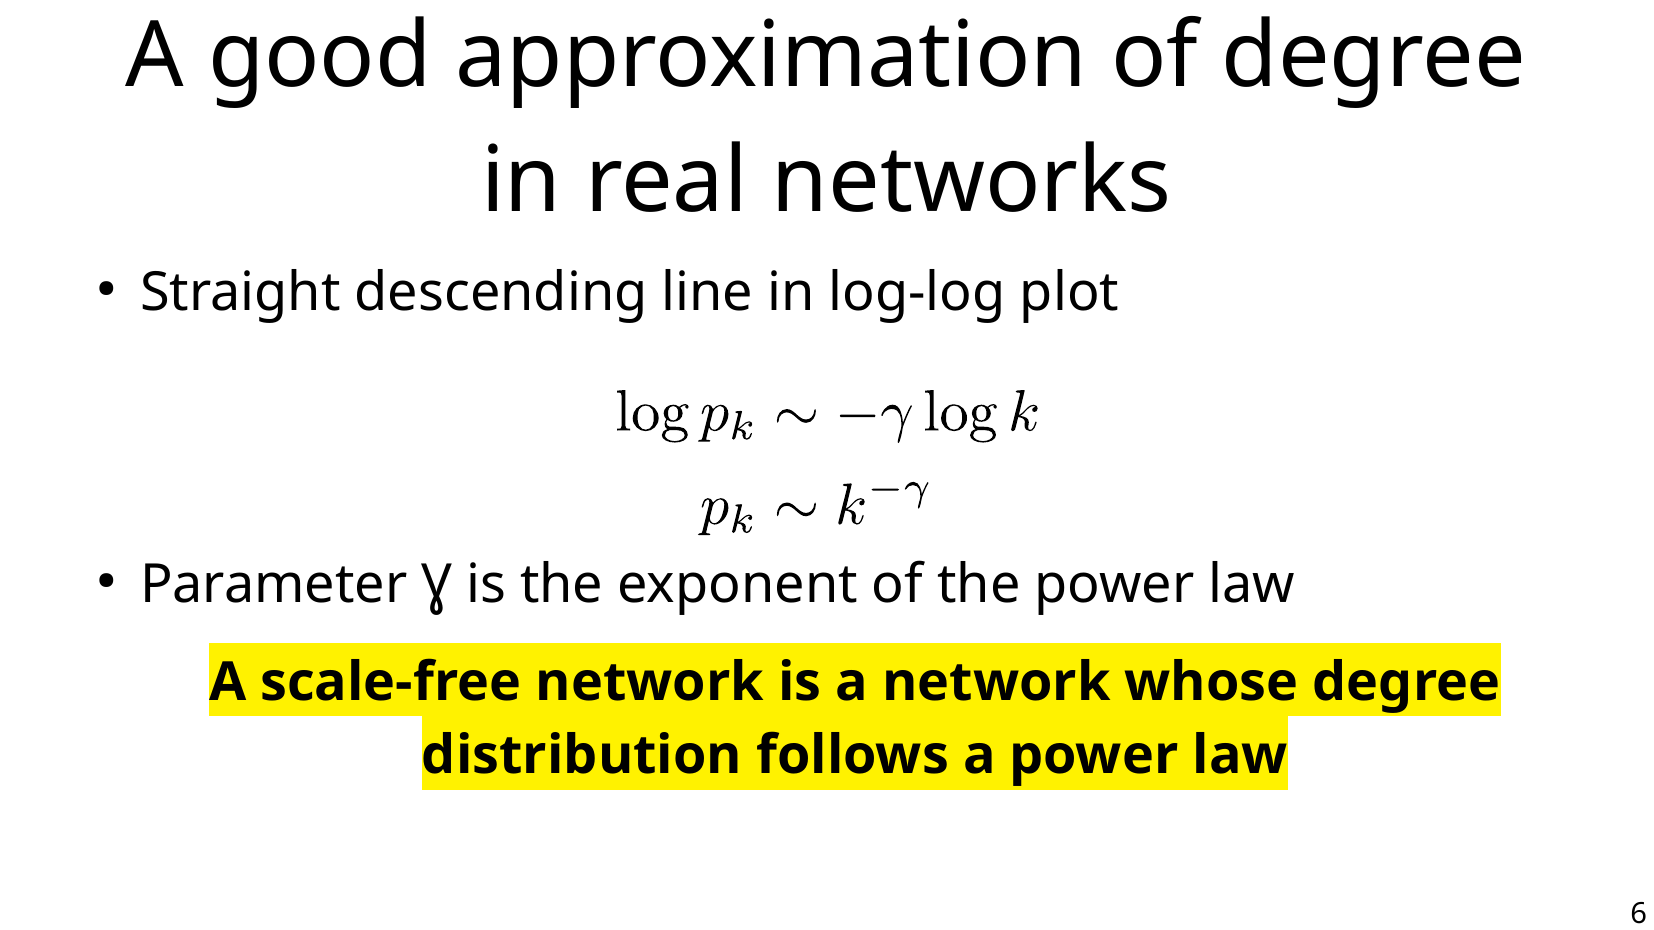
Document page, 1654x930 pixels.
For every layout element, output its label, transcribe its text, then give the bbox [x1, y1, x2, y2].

title A good approximation of degree in real networks [82, 1, 1571, 225]
text_box [615, 390, 1041, 536]
list Straight descending line in log-log plot Parameter Ɣ is the exponent of the power law A scale-free network is a network whose degree distribution follows a power law [82, 252, 1571, 793]
